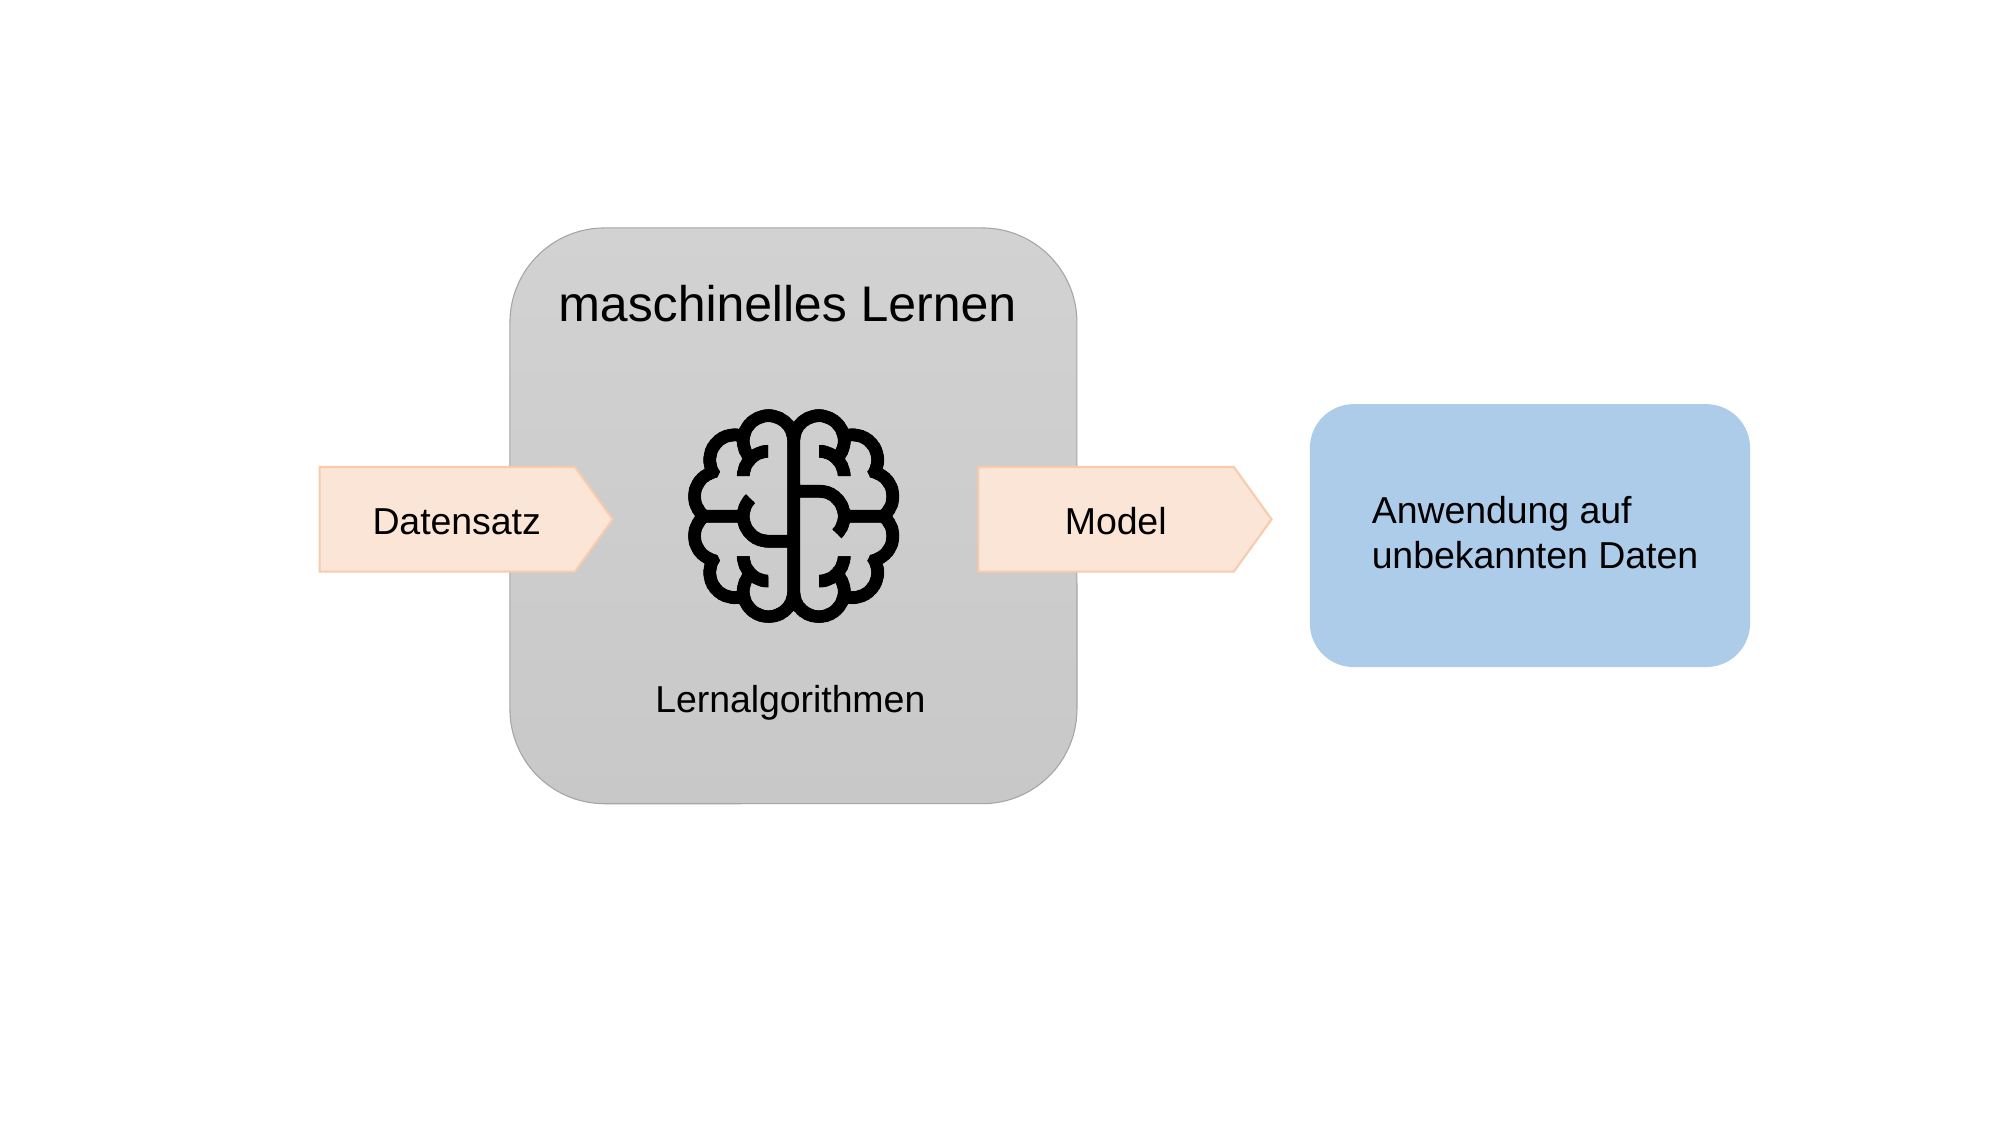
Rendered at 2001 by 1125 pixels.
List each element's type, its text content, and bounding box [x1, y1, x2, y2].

text_box maschinelles Lernen [543, 263, 1044, 340]
text_box [1309, 404, 1751, 668]
text_box Datensatz [319, 467, 613, 572]
text_box Model [978, 467, 1272, 572]
text_box Anwendung auf unbekannten Daten [1356, 478, 1751, 585]
picture [686, 409, 901, 623]
text_box Lernalgorithmen [640, 667, 947, 728]
text_box [509, 227, 1077, 804]
